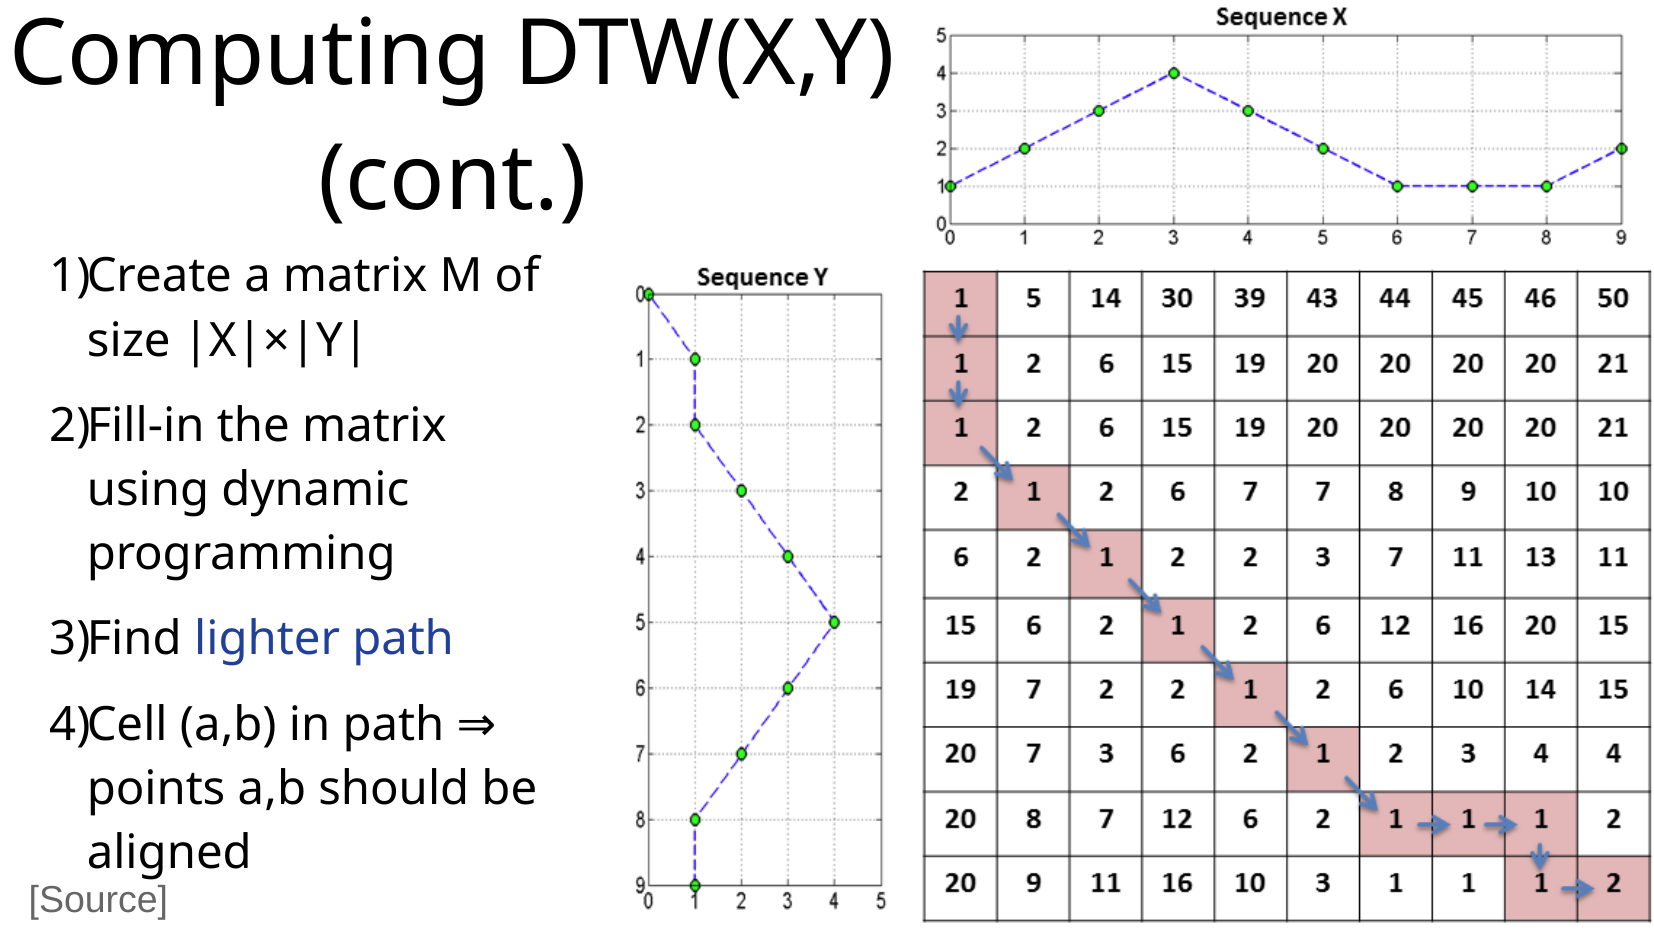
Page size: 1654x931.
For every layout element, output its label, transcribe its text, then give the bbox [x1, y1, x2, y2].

title Computing DTW(X,Y) (cont.) [8, 0, 897, 241]
text_box [Source] [13, 871, 209, 929]
list Create a matrix M of size |X|×|Y| Fill-in the matrix using dynamic programming Find lighter path Cell (a,b) in path ⇒ points a,b should be aligned [36, 241, 569, 884]
picture [622, 2, 1654, 931]
